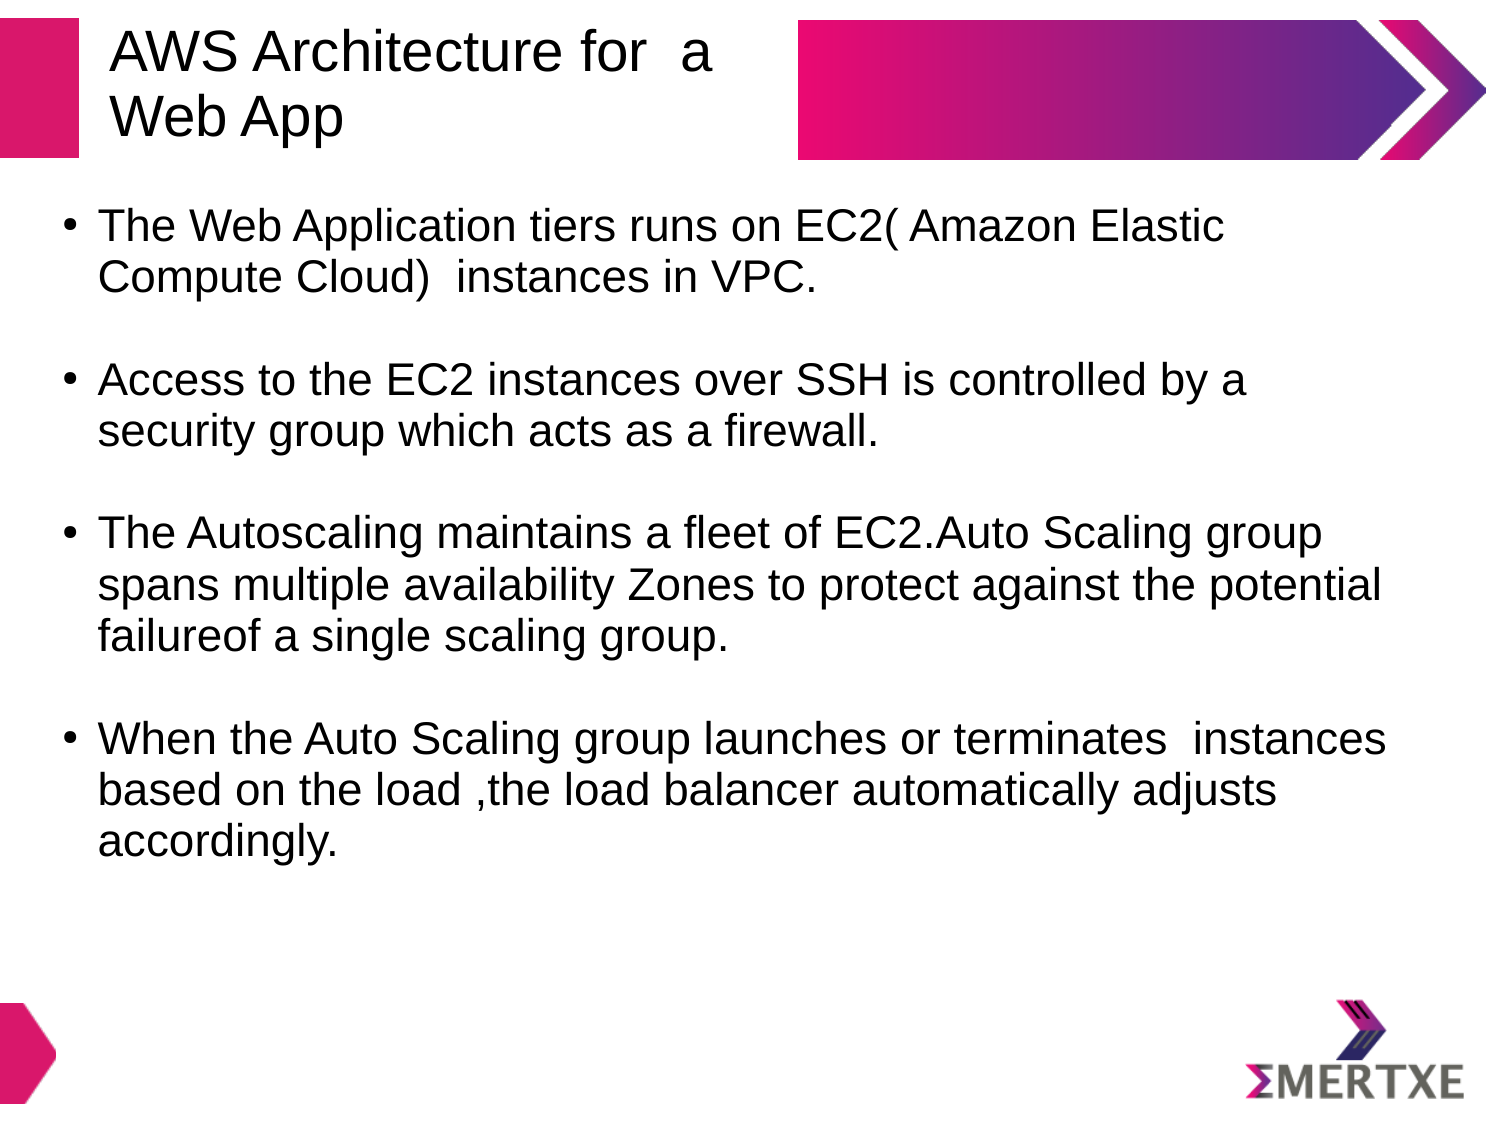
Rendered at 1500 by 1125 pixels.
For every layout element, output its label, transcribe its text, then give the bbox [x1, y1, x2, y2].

picture [798, 20, 1486, 160]
text_box AWS Architecture for a Web App [94, 11, 851, 158]
picture [1245, 996, 1465, 1099]
text_box The Web Application tiers runs on EC2( Amazon Elastic Compute Cloud) instances in VPC. Access to the EC2 instances over SSH is controlled by a security group which acts as a firewall. The Autoscaling maintains a fleet of EC2.Auto Scaling group spans multiple availability Zones to protect against the potential failureof a single scaling group. When the Auto Scaling group launches or terminates instances based on the load ,the load balancer automatically adjusts accordingly. [47, 192, 1418, 926]
